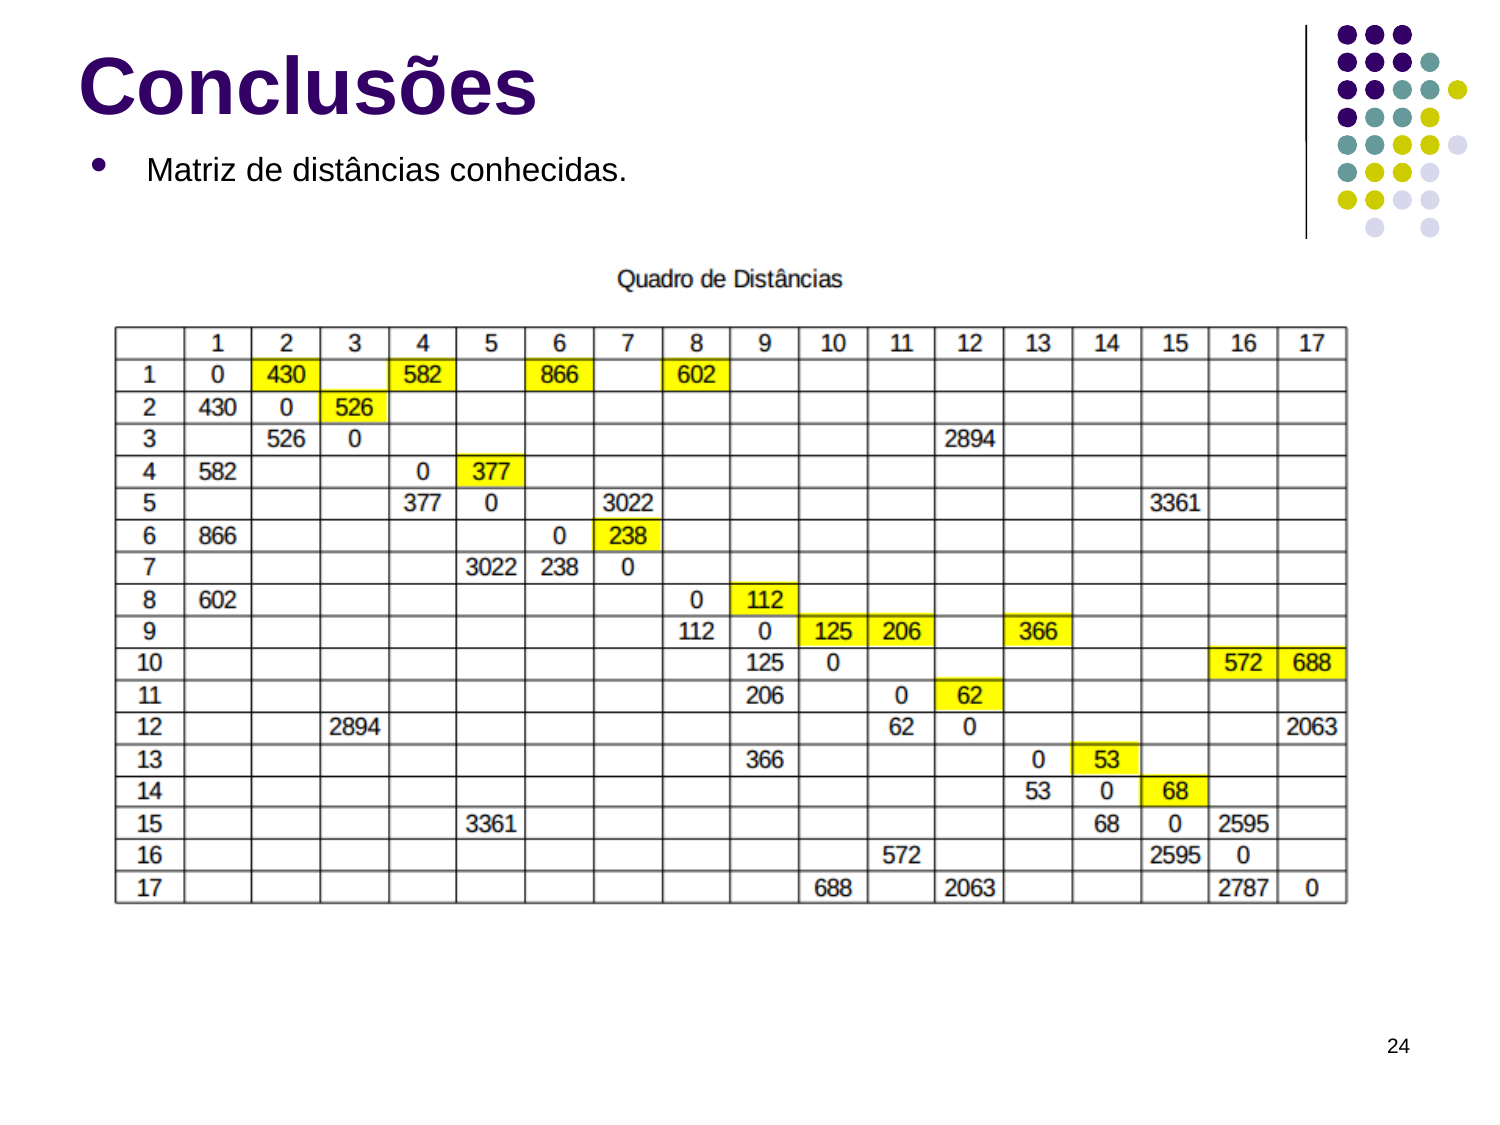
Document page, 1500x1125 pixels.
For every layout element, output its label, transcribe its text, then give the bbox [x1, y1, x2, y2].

title Conclusões [63, 35, 567, 139]
slide_number <número> [1074, 1025, 1425, 1100]
list Matriz de distâncias conhecidas. [75, 140, 1300, 213]
picture [93, 239, 1361, 920]
